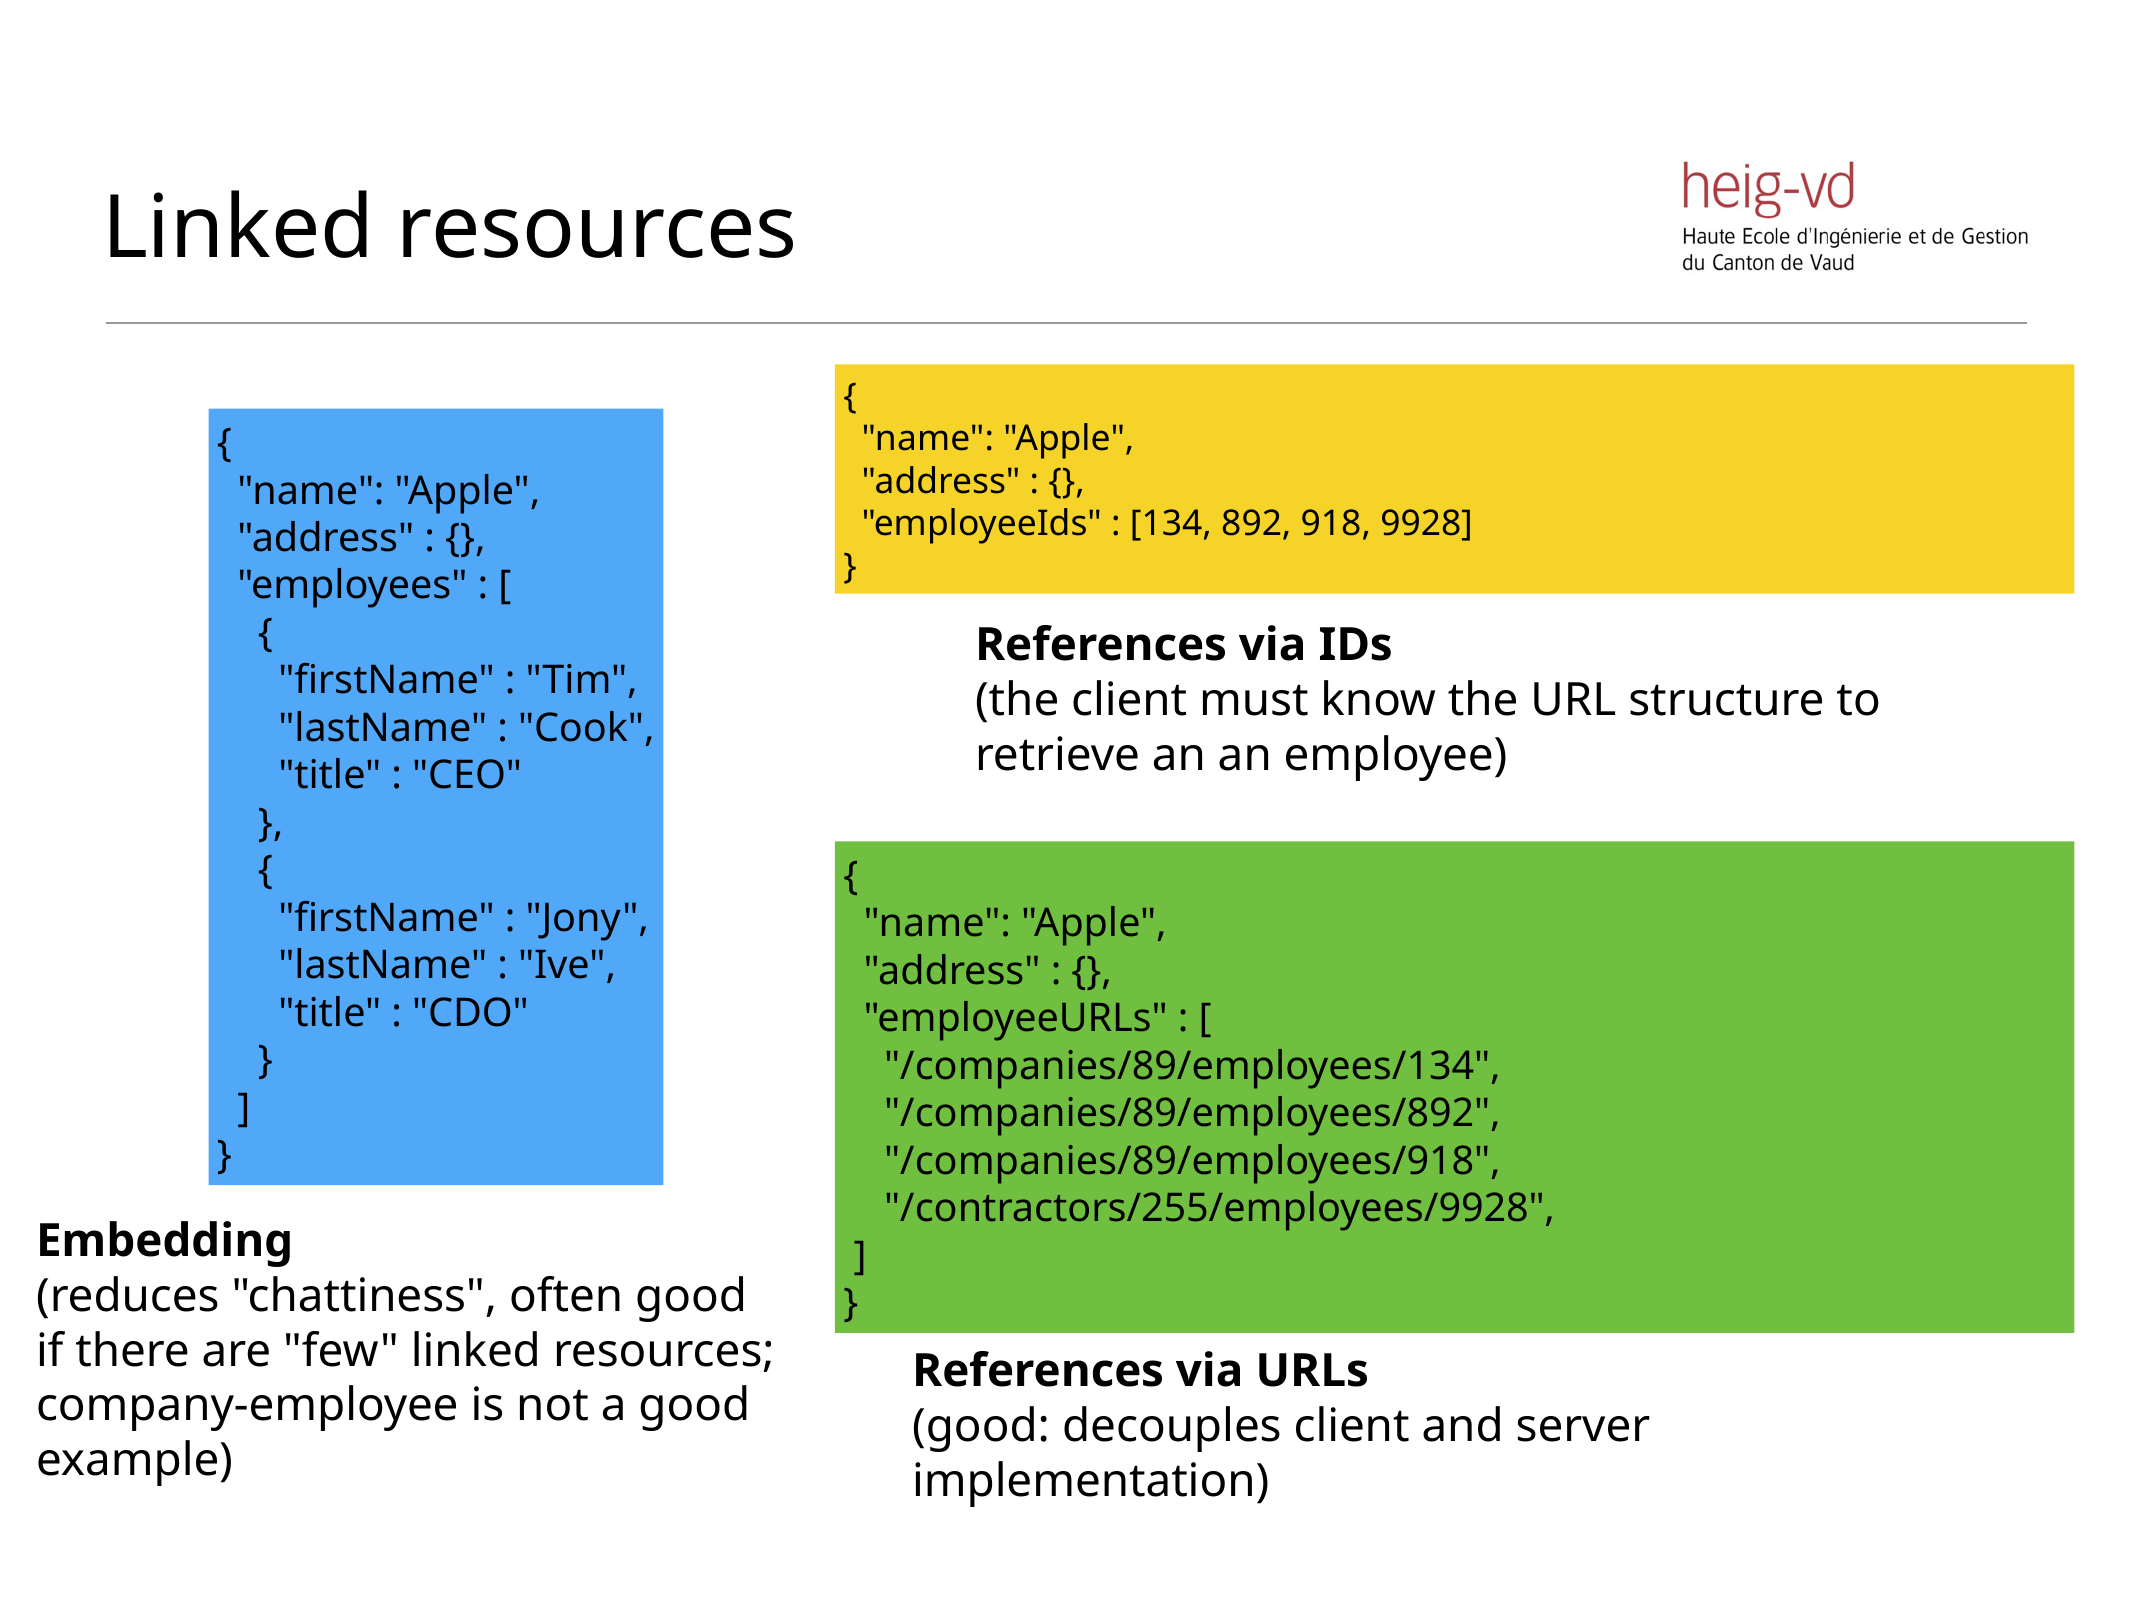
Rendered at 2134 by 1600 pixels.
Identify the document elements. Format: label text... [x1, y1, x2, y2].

text_box Embedding (reduces "chattiness", often good if there are "few" linked resources; company-employee is not a good example) [27, 1201, 787, 1494]
text_box { "name": "Apple", "address" : {}, "employeeURLs" : [ "/companies/89/employees/134", "/companies/89/employees/892", "/companies/89/employees/918", "/contractors/255/employees/9928", ] } [834, 841, 2075, 1333]
text_box References via IDs (the client must know the URL structure to retrieve an an employee) [966, 606, 1943, 789]
title Linked resources [93, 54, 2040, 284]
text_box { "name": "Apple", "address" : {}, "employeeIds" : [134, 892, 918, 9928] } [834, 364, 2075, 594]
text_box References via URLs (good: decouples client and server implementation) [903, 1331, 2006, 1514]
text_box { "name": "Apple", "address" : {}, "employees" : [ { "firstName" : "Tim", "lastName" : "Cook", "title" : "CEO" }, { "firstName" : "Jony", "lastName" : "Ive", "title" : "CDO" } ] } [208, 408, 664, 1186]
